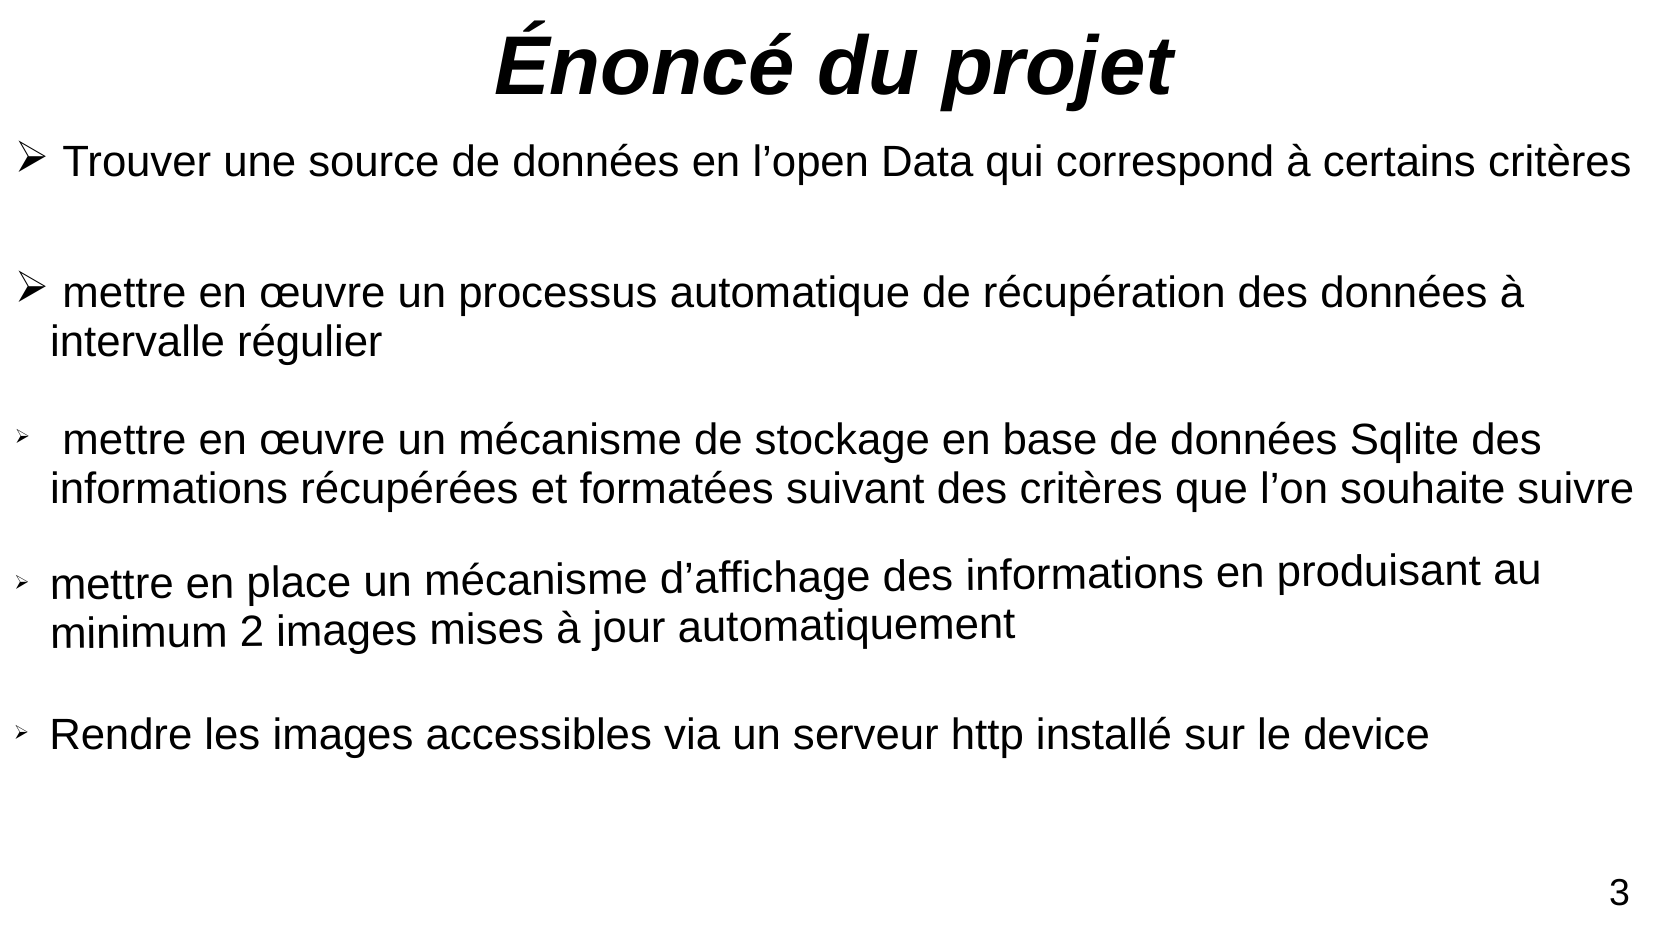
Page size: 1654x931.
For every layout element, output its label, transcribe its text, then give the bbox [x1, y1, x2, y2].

text_box mettre en œuvre un processus automatique de récupération des données à intervalle régulier [0, 260, 1654, 407]
text_box <numéro> [1594, 863, 1654, 931]
text_box mettre en place un mécanisme d’affichage des informations en produisant au minimum 2 images mises à jour automatiquement [0, 569, 1626, 702]
text_box Trouver une source de données en l’open Data qui correspond à certains critères [0, 129, 1654, 236]
text_box mettre en œuvre un mécanisme de stockage en base de données Sqlite des informations récupérées et formatées suivant des critères que l’on souhaite suivre [0, 407, 1654, 569]
text_box Rendre les images accessibles via un serveur http installé sur le device [0, 702, 1653, 864]
text_box Énoncé du projet [177, 11, 1447, 120]
